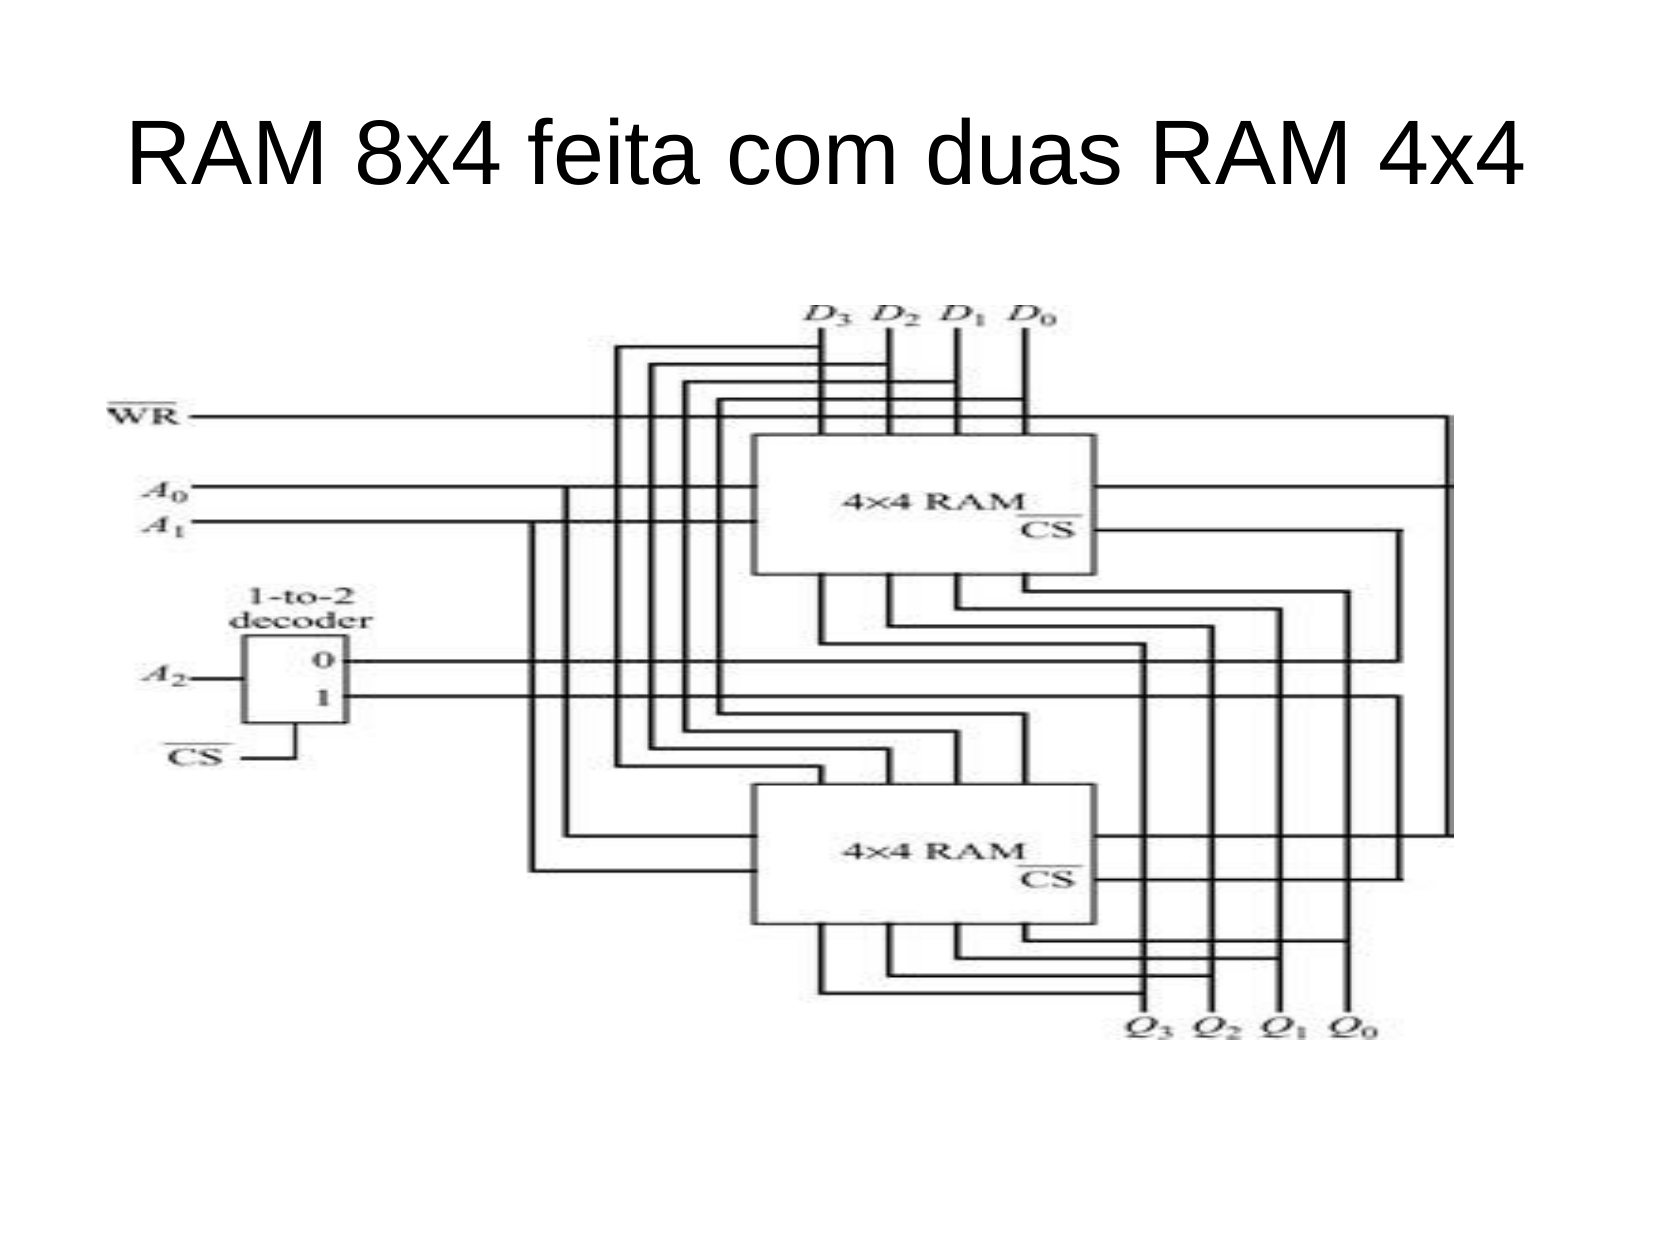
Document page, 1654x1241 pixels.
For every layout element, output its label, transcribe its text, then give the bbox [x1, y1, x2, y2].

picture [106, 305, 1454, 1040]
title RAM 8x4 feita com duas RAM 4x4 [82, 49, 1571, 257]
